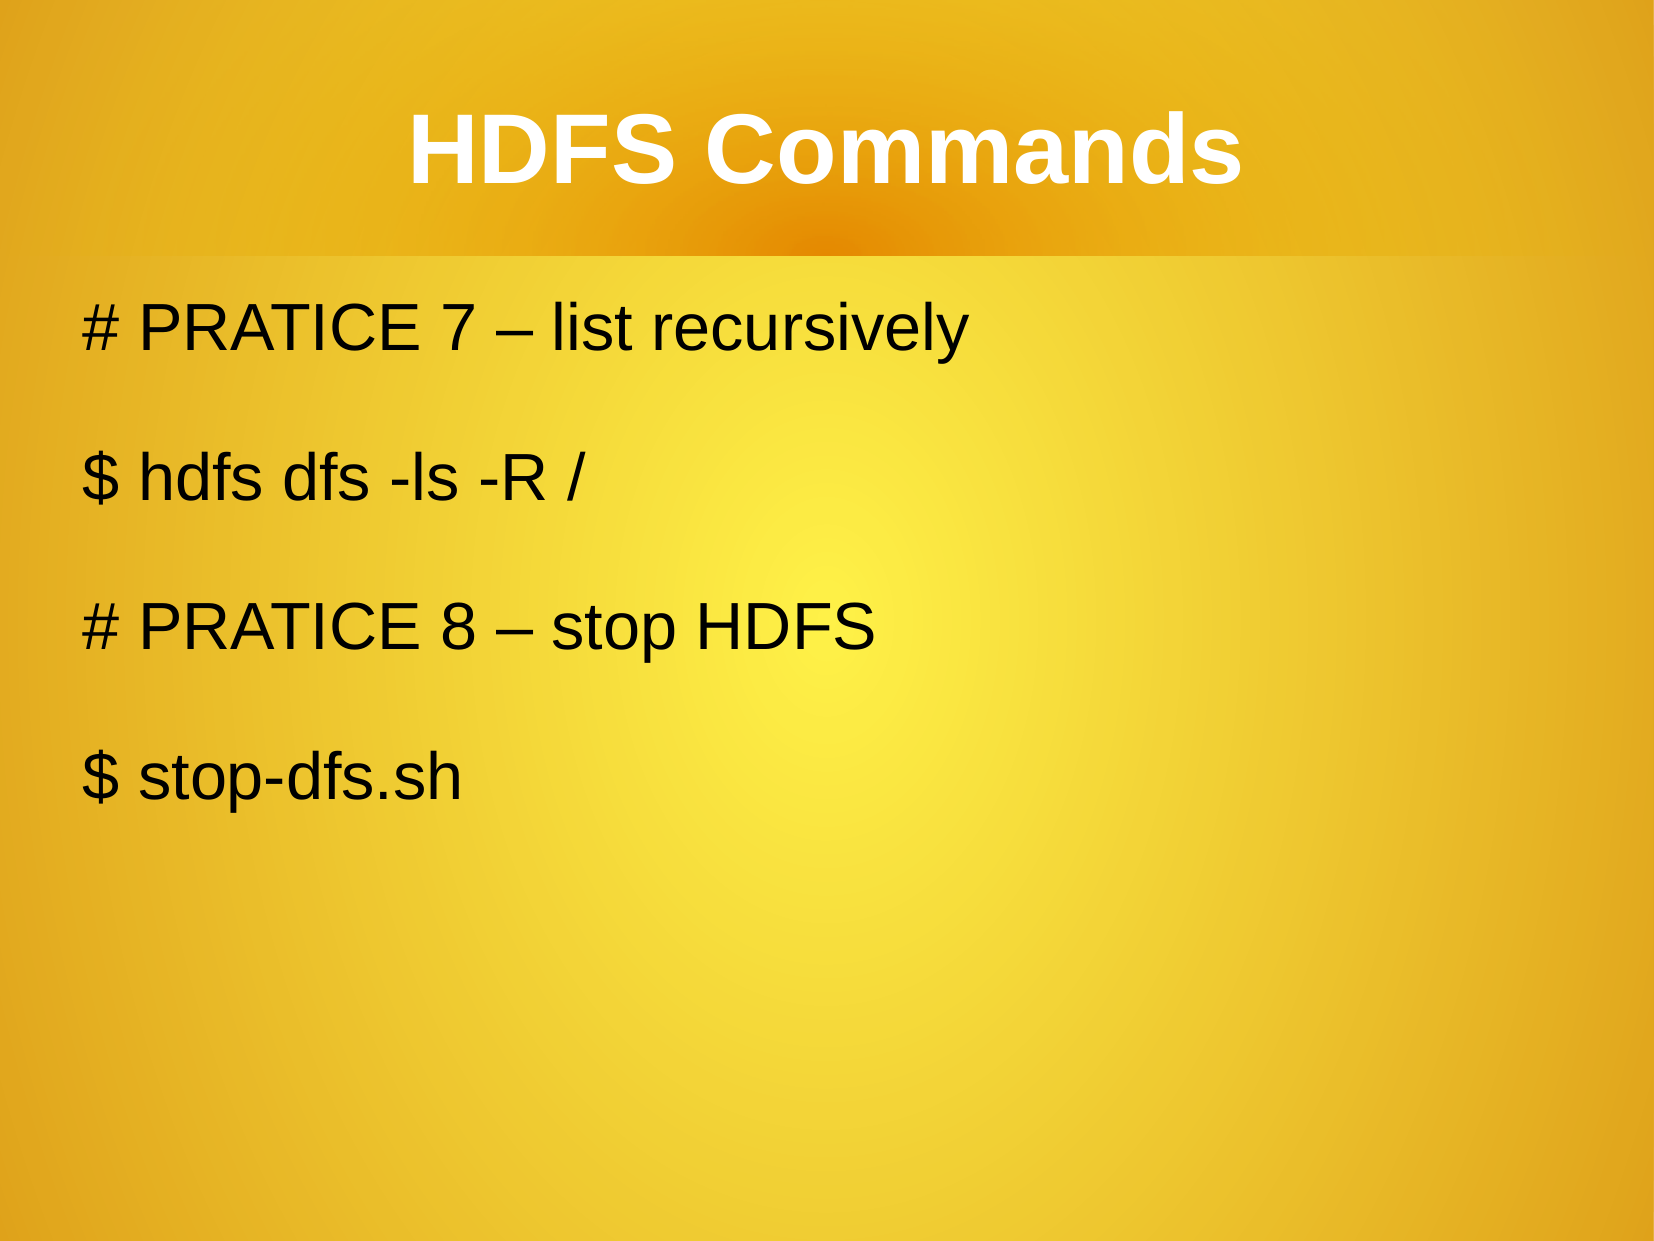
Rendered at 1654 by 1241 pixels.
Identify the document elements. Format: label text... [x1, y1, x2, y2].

subtitle # PRATICE 7 – list recursively $ hdfs dfs -ls -R / # PRATICE 8 – stop HDFS $ stop-dfs.sh [82, 290, 1571, 1010]
title HDFS Commands [82, 47, 1571, 252]
